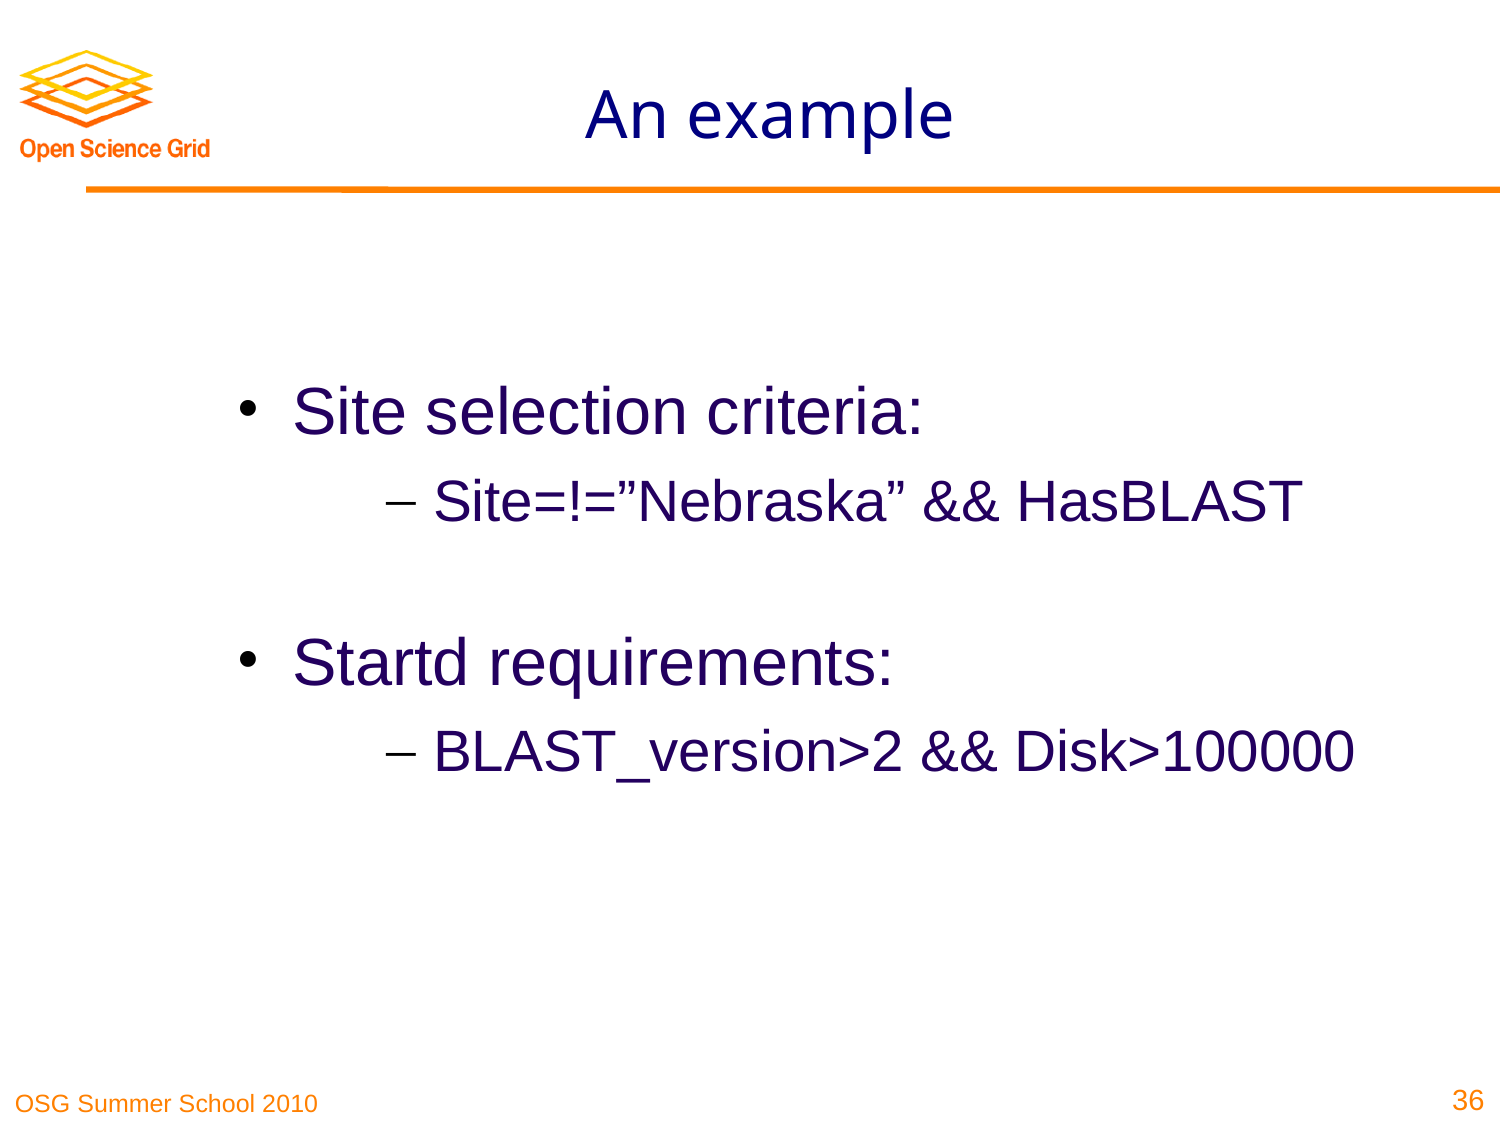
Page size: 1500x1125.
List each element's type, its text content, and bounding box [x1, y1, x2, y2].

list Site selection criteria: Site=!=”Nebraska” && HasBLAST Startd requirements: BLAST_version>2 && Disk>100000 [221, 360, 1421, 847]
title An example [201, 18, 1341, 206]
picture [0, 27, 201, 179]
